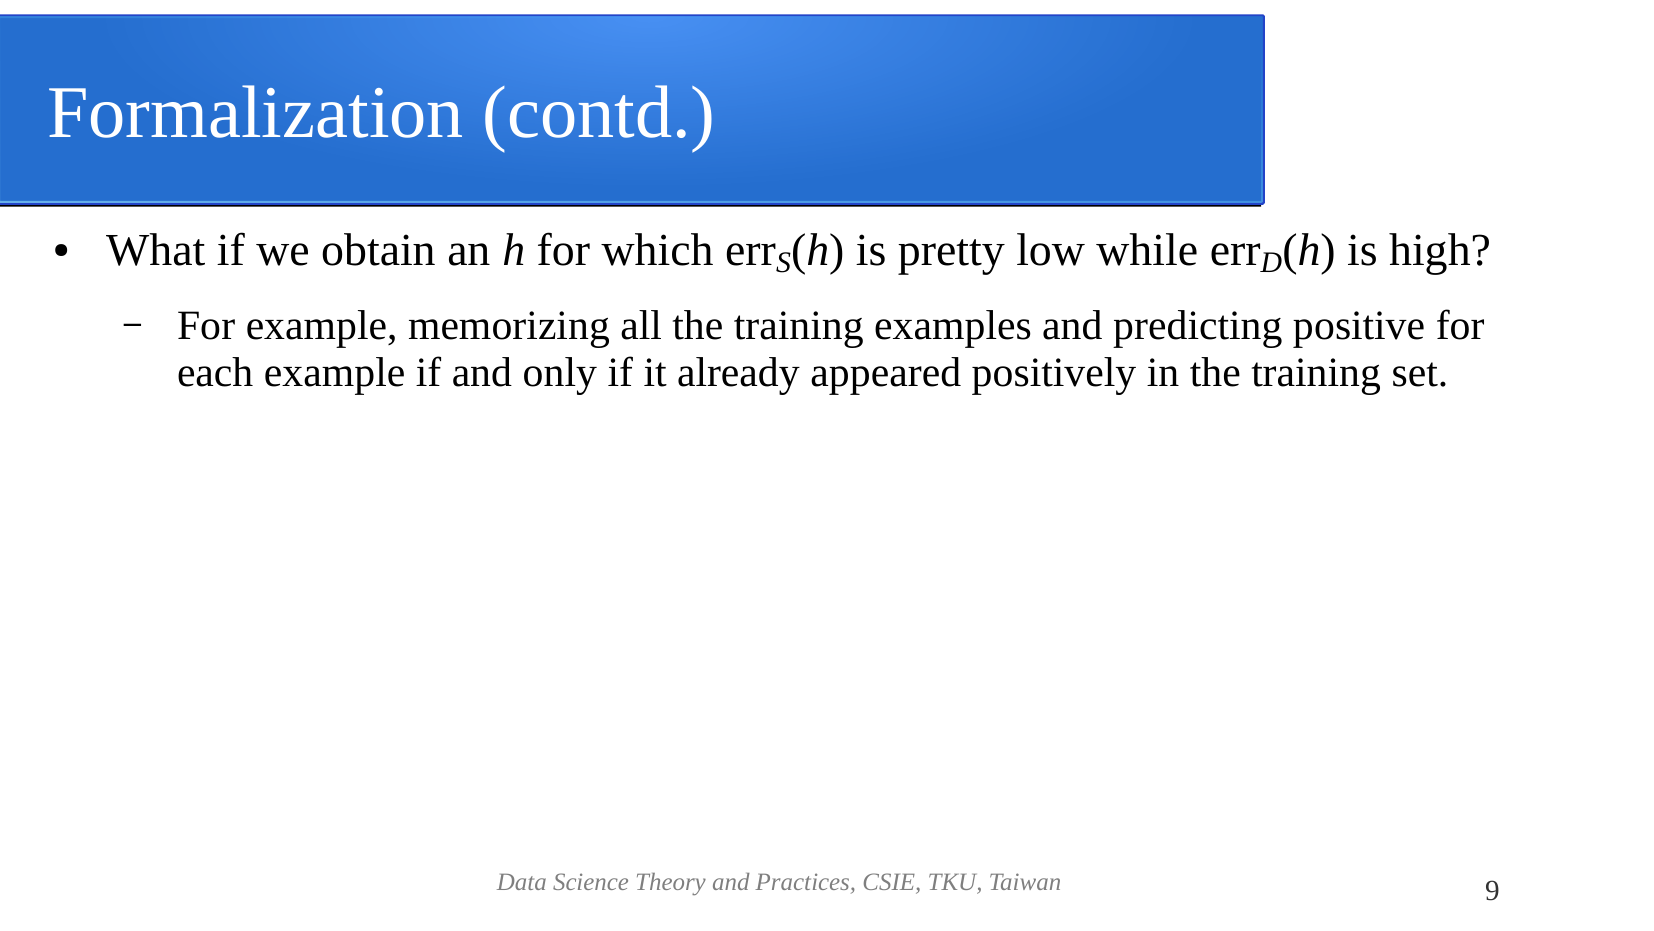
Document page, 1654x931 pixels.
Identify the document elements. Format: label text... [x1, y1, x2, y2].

title Formalization (contd.) [47, 35, 1199, 189]
list What if we obtain an h for which errS(h) is pretty low while errD(h) is high? For example, memorizing all the training examples and predicting positive for each example if and only if it already appeared positively in the training set. [35, 224, 1524, 764]
